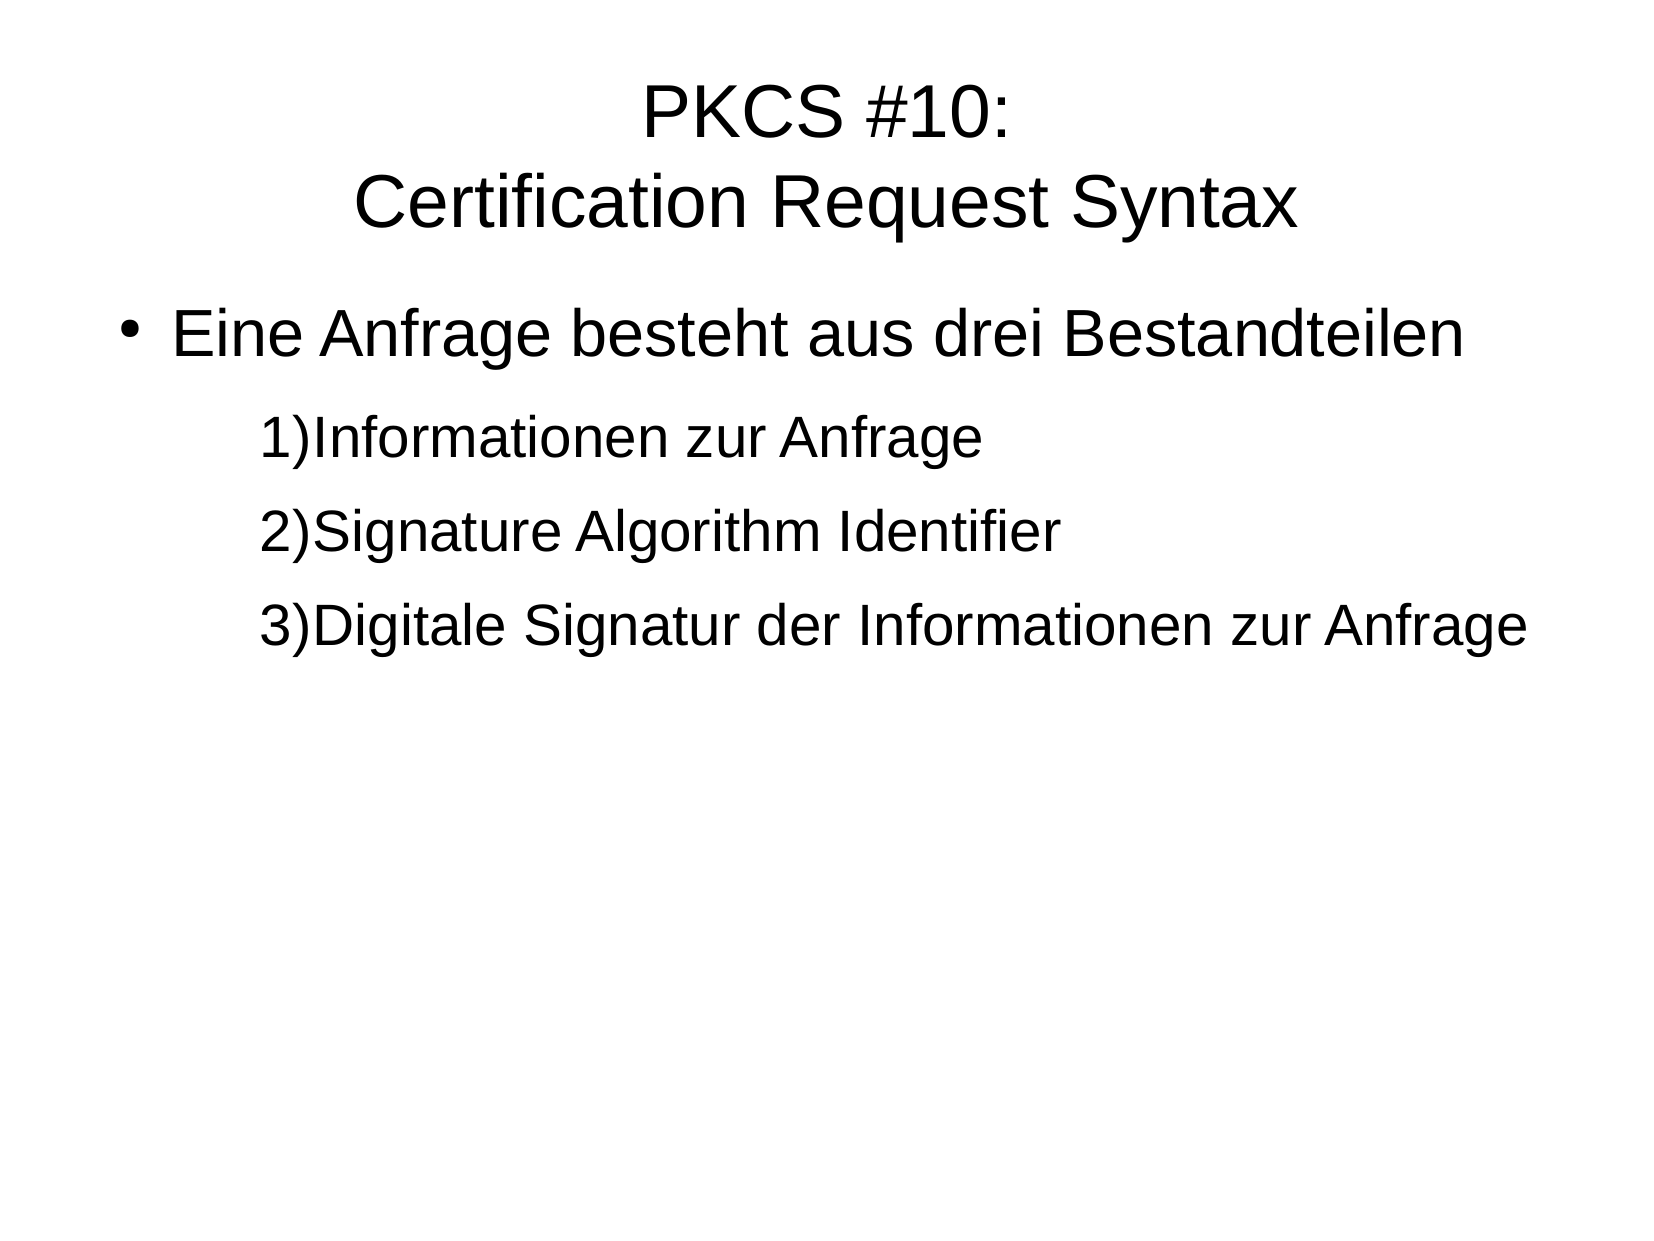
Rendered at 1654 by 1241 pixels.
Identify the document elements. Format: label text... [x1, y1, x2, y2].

list Eine Anfrage besteht aus drei Bestandteilen Informationen zur Anfrage Signature Algorithm Identifier Digitale Signatur der Informationen zur Anfrage [82, 290, 1571, 1010]
title PKCS #10: Certification Request Syntax [82, 49, 1571, 257]
